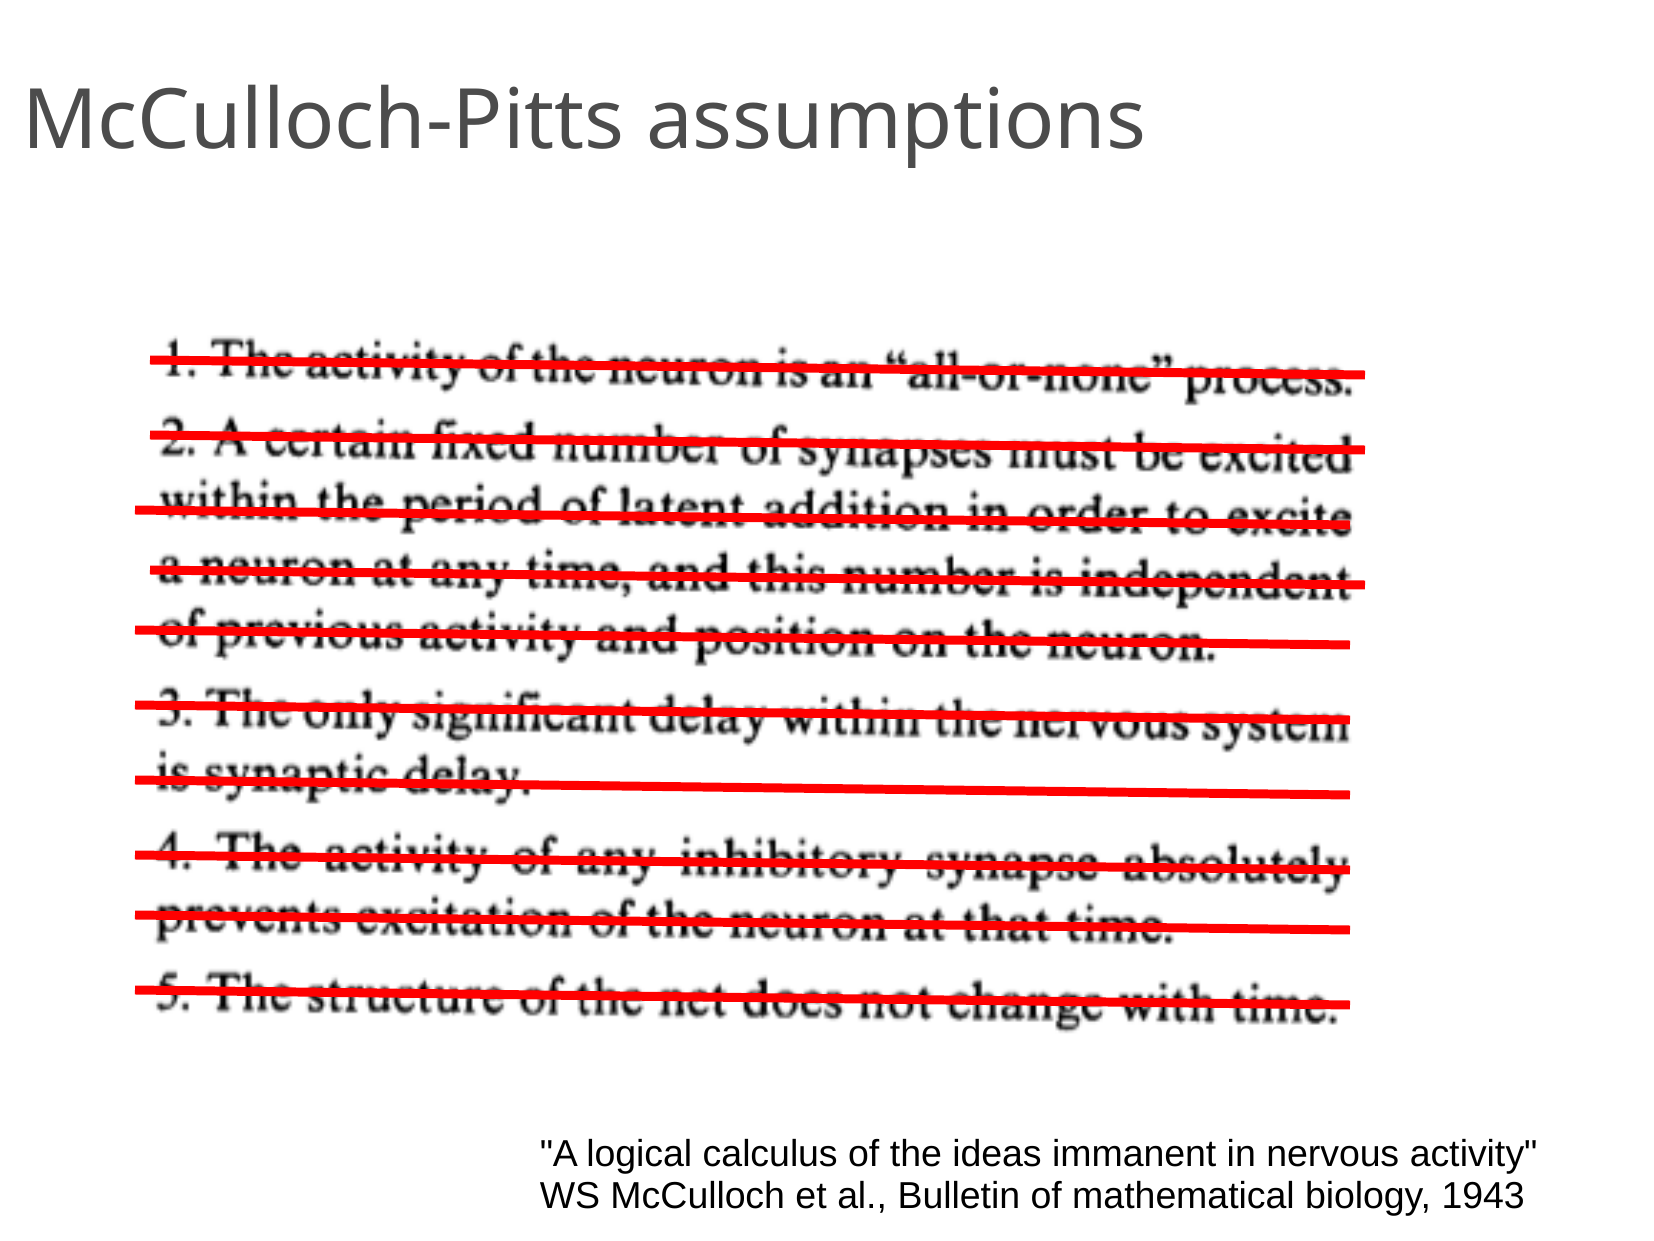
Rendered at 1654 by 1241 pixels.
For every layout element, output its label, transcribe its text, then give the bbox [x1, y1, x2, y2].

title McCulloch-Pitts assumptions [22, 19, 1654, 213]
picture [135, 314, 1415, 1066]
text_box "A logical calculus of the ideas immanent in nervous activity" WS McCulloch et al., Bulletin of mathematical biology, 1943 [525, 1125, 1621, 1224]
